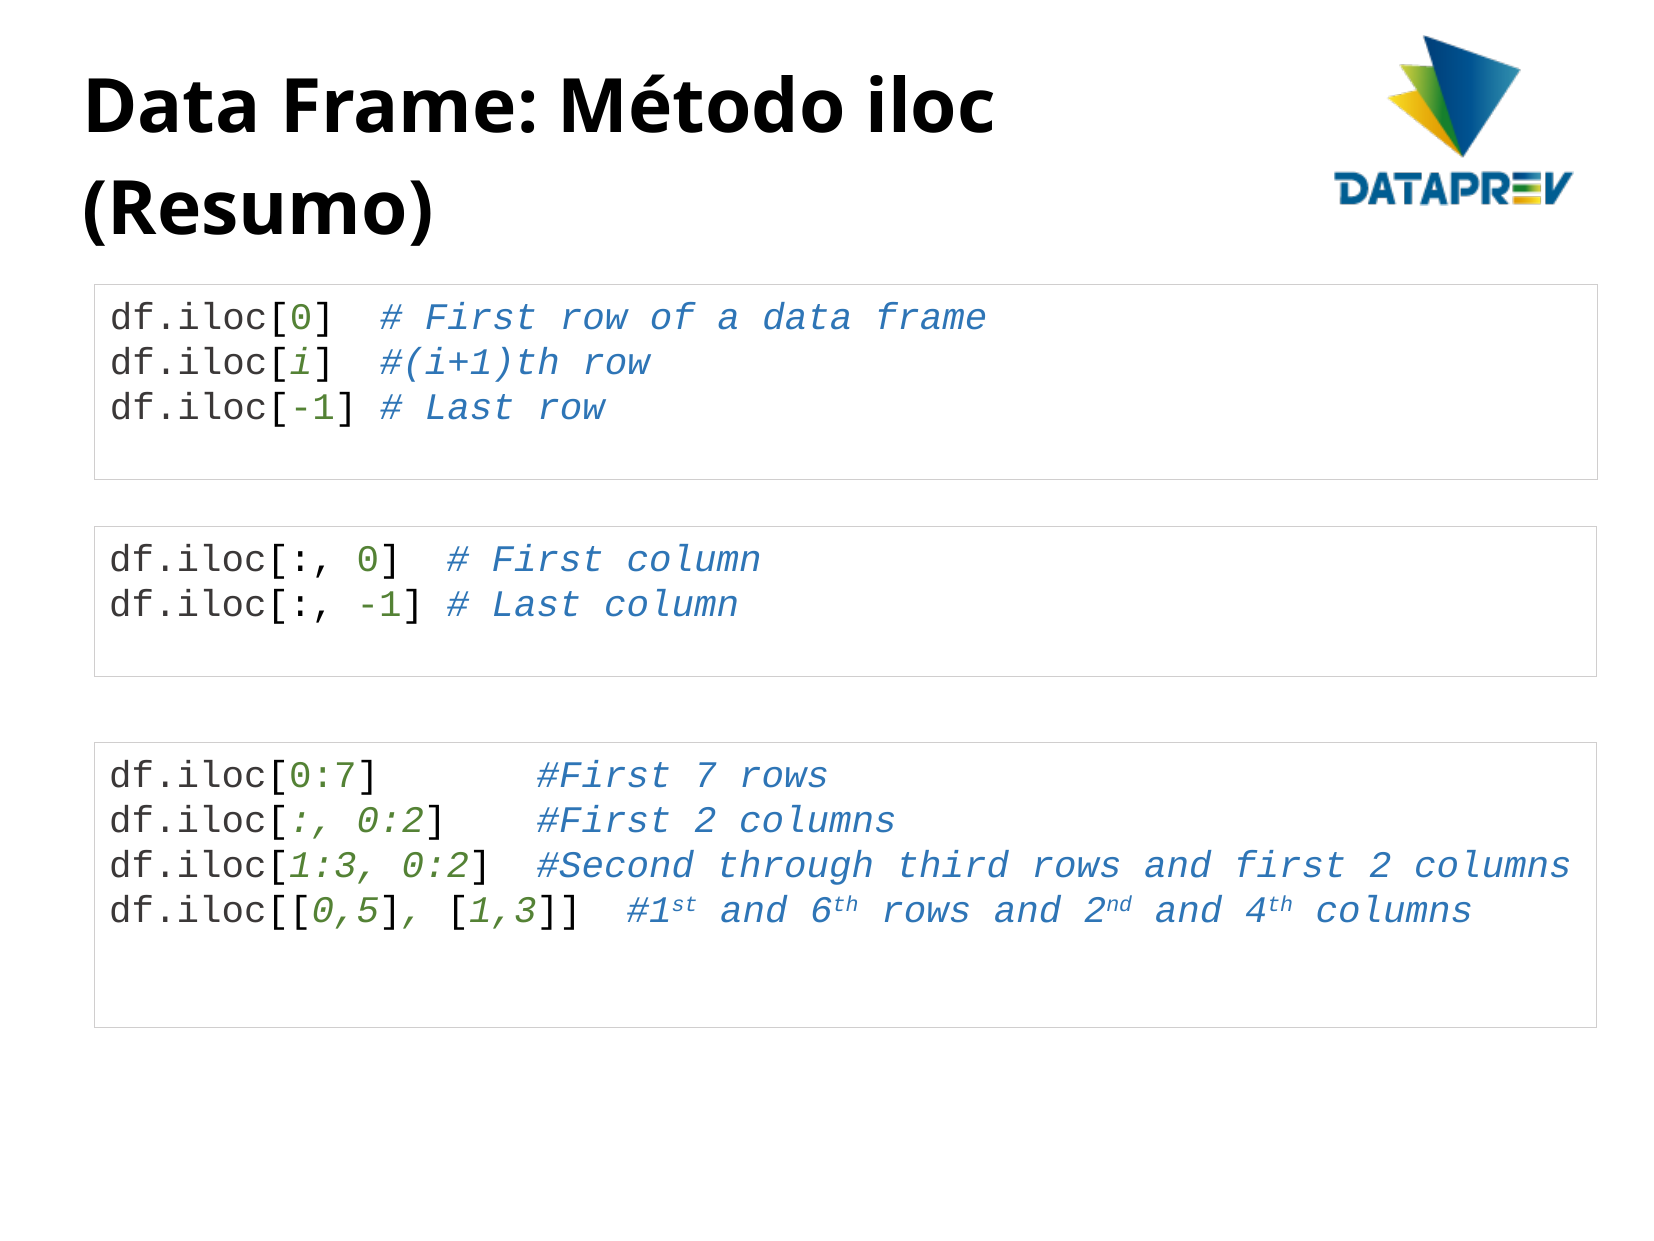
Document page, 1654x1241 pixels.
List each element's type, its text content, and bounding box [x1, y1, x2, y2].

text_box df.iloc[:, 0] # First column df.iloc[:, -1] # Last column [94, 526, 1597, 677]
title Data Frame: Método iloc (Resumo) [82, 96, 1252, 213]
text_box df.iloc[0:7] #First 7 rows df.iloc[:, 0:2] #First 2 columns df.iloc[1:3, 0:2] #Second through third rows and first 2 columns df.iloc[[0,5], [1,3]] #1st and 6th rows and 2nd and 4th columns [94, 742, 1597, 1028]
text_box df.iloc[0] # First row of a data frame df.iloc[i] #(i+1)th row df.iloc[-1] # Last row [94, 284, 1598, 480]
picture [1334, 35, 1574, 206]
